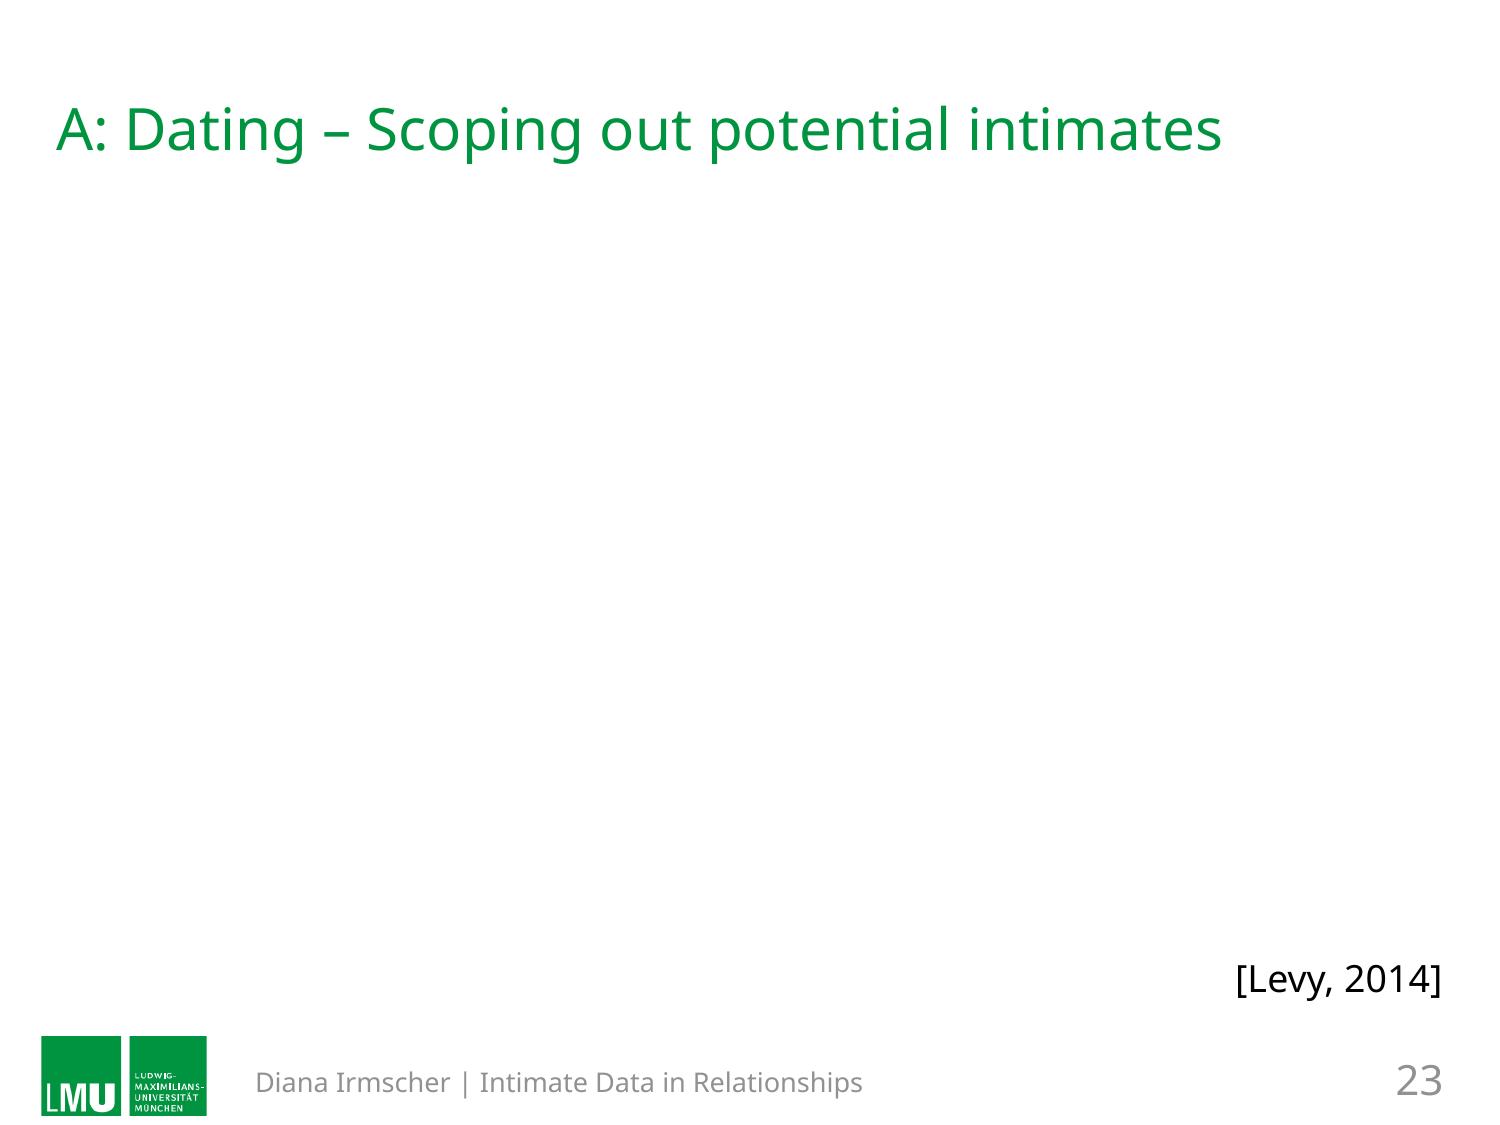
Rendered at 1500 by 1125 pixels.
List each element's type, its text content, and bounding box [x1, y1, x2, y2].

list [Levy, 2014] [41, 947, 1458, 1007]
footer Diana Irmscher | Intimate Data in Relationships [240, 1046, 963, 1117]
title A: Dating – Scoping out potential intimates [41, 37, 1459, 217]
slide_number <number> [1014, 1046, 1459, 1117]
